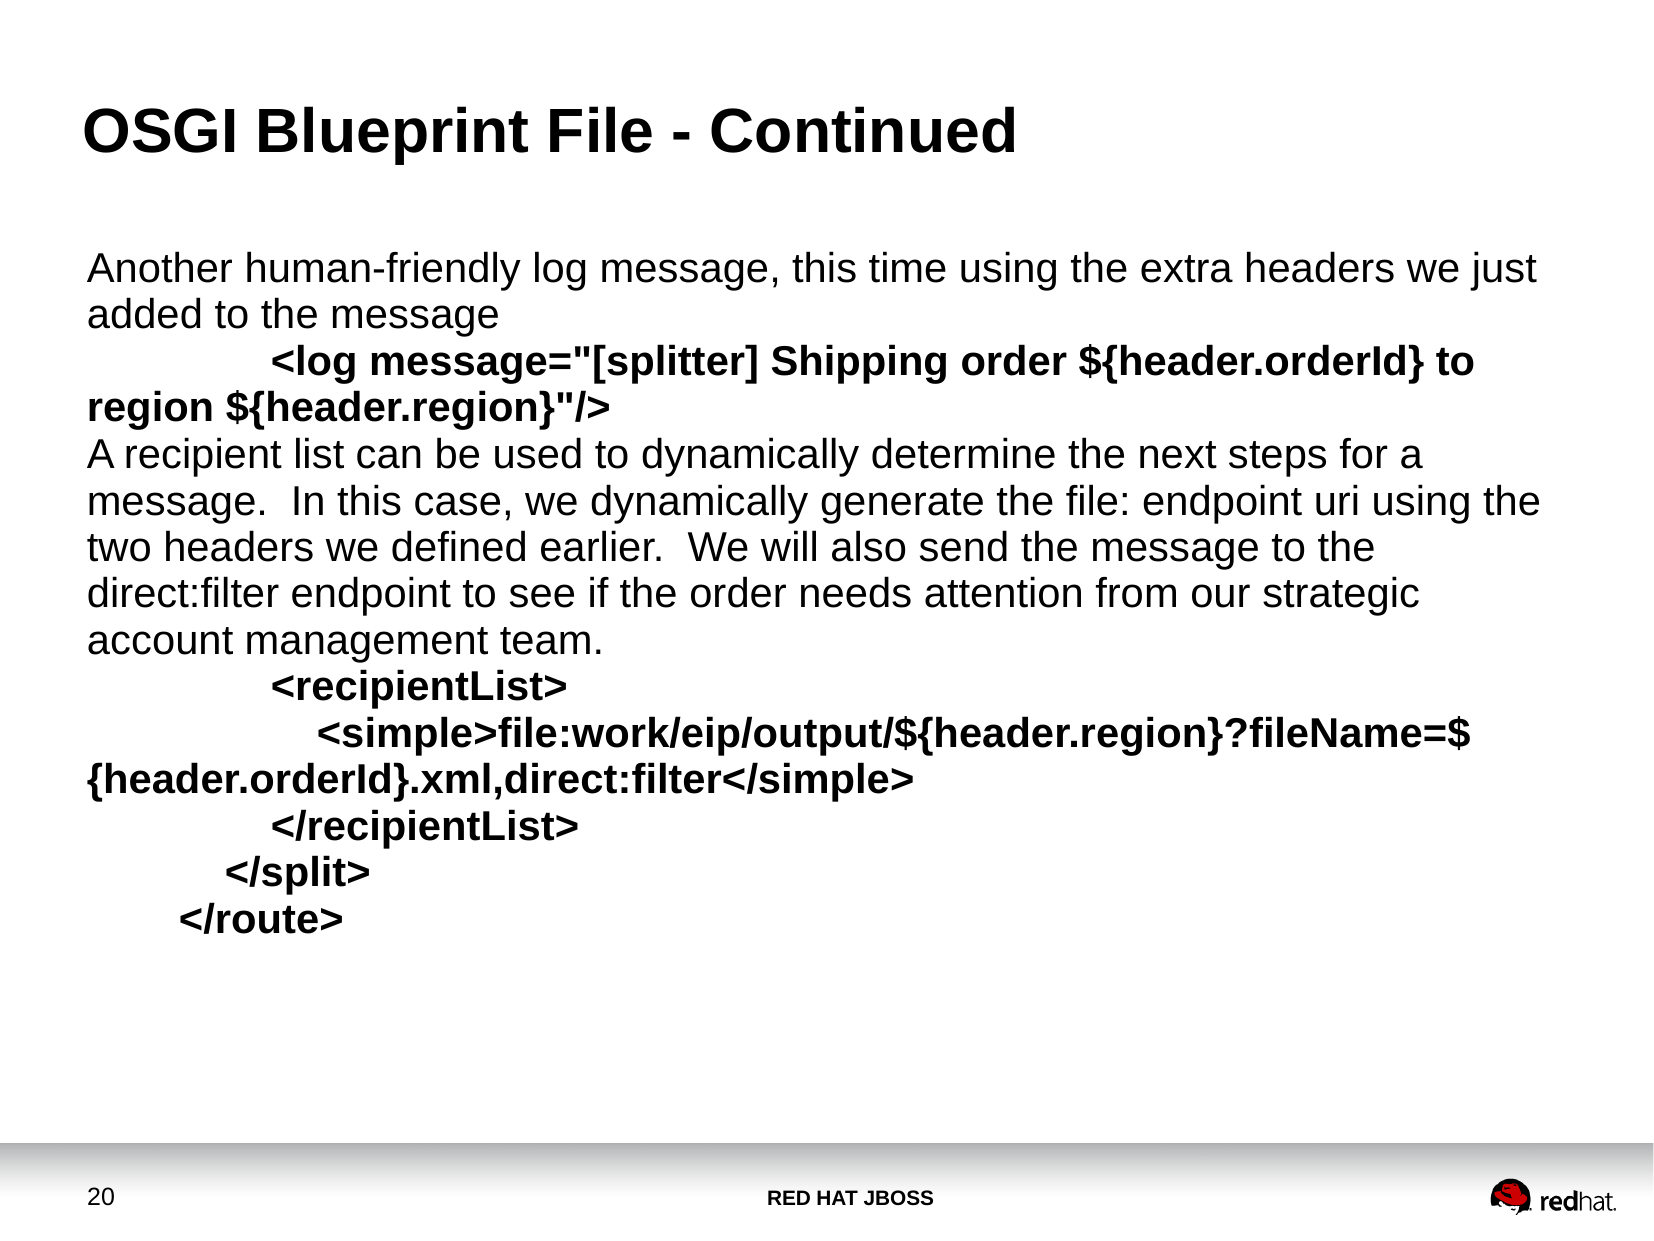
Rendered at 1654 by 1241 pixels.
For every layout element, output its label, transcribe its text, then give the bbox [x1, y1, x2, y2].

list Another human-friendly log message, this time using the extra headers we just added to the message <log message="[splitter] Shipping order ${header.orderId} to region ${header.region}"/> A recipient list can be used to dynamically determine the next steps for a message. In this case, we dynamically generate the file: endpoint uri using the two headers we defined earlier. We will also send the message to the direct:filter endpoint to see if the order needs attention from our strategic account management team. <recipientList> <simple>file:work/eip/output/${header.region}?fileName=${header.orderId}.xml,direct:filter</simple> </recipientList> </split> </route> [86, 244, 1576, 1039]
title OSGI Blueprint File - Continued [82, 37, 1571, 226]
picture [0, 1143, 1654, 1241]
